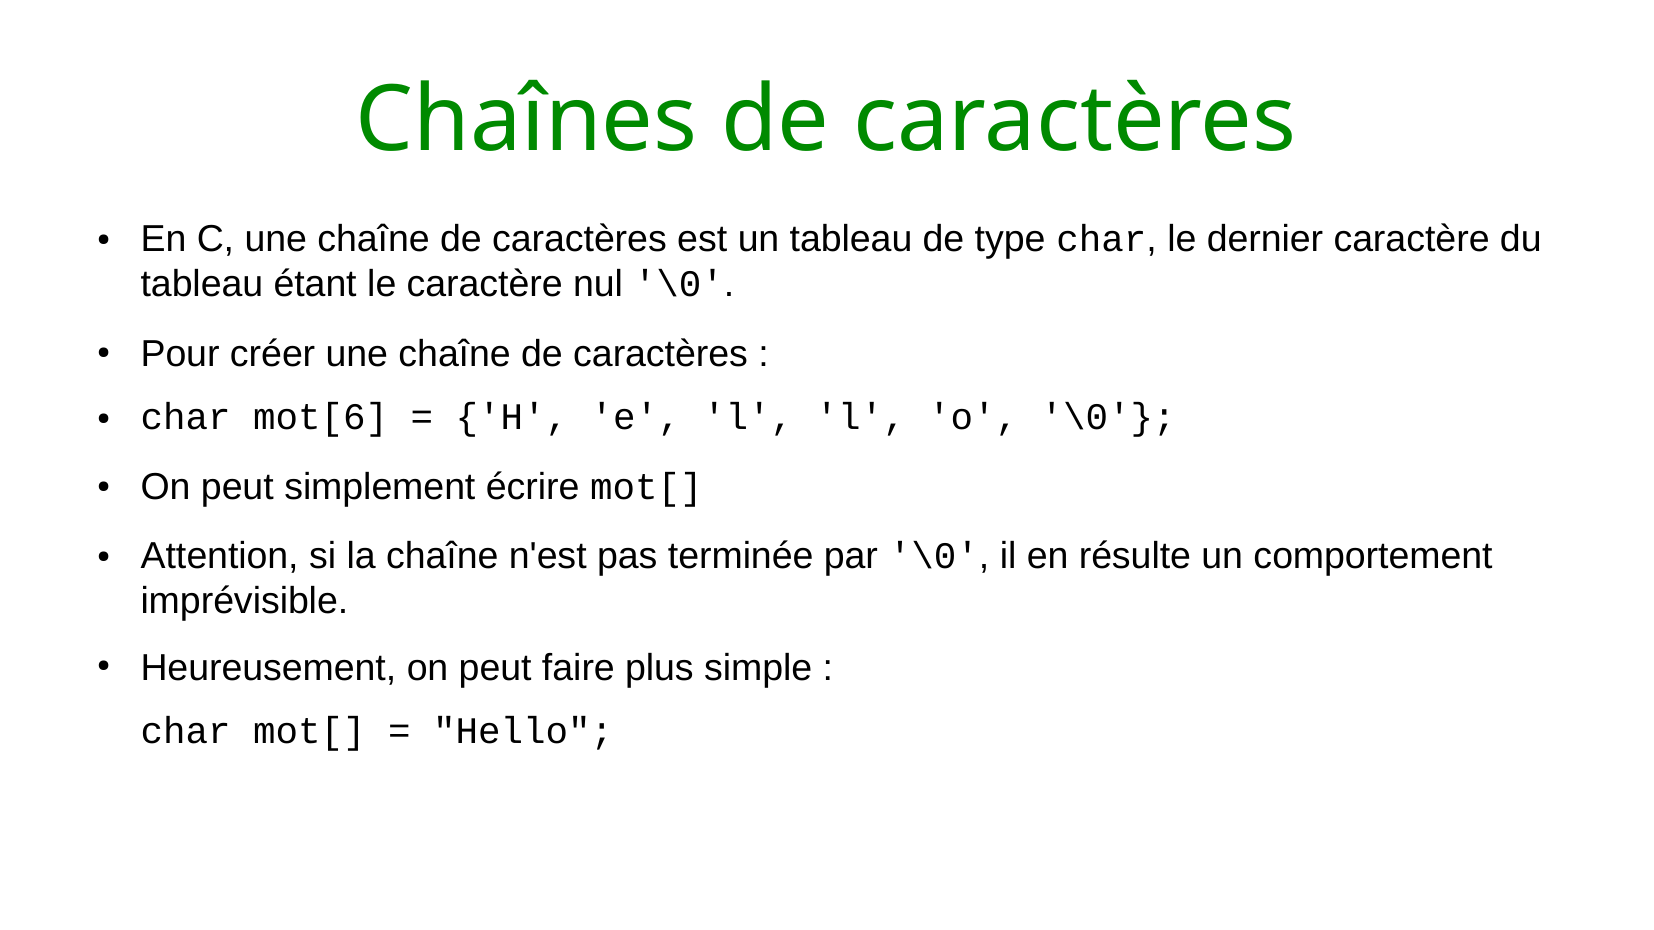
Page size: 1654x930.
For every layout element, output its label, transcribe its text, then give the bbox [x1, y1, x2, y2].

title Chaînes de caractères [82, 37, 1571, 193]
list En C, une chaîne de caractères est un tableau de type char, le dernier caractère du tableau étant le caractère nul '\0'. Pour créer une chaîne de caractères : char mot[6] = {'H', 'e', 'l', 'l', 'o', '\0'}; On peut simplement écrire mot[] Attention, si la chaîne n'est pas terminée par '\0', il en résulte un comportement imprévisible. Heureusement, on peut faire plus simple : char mot[] = "Hello"; [82, 217, 1571, 757]
